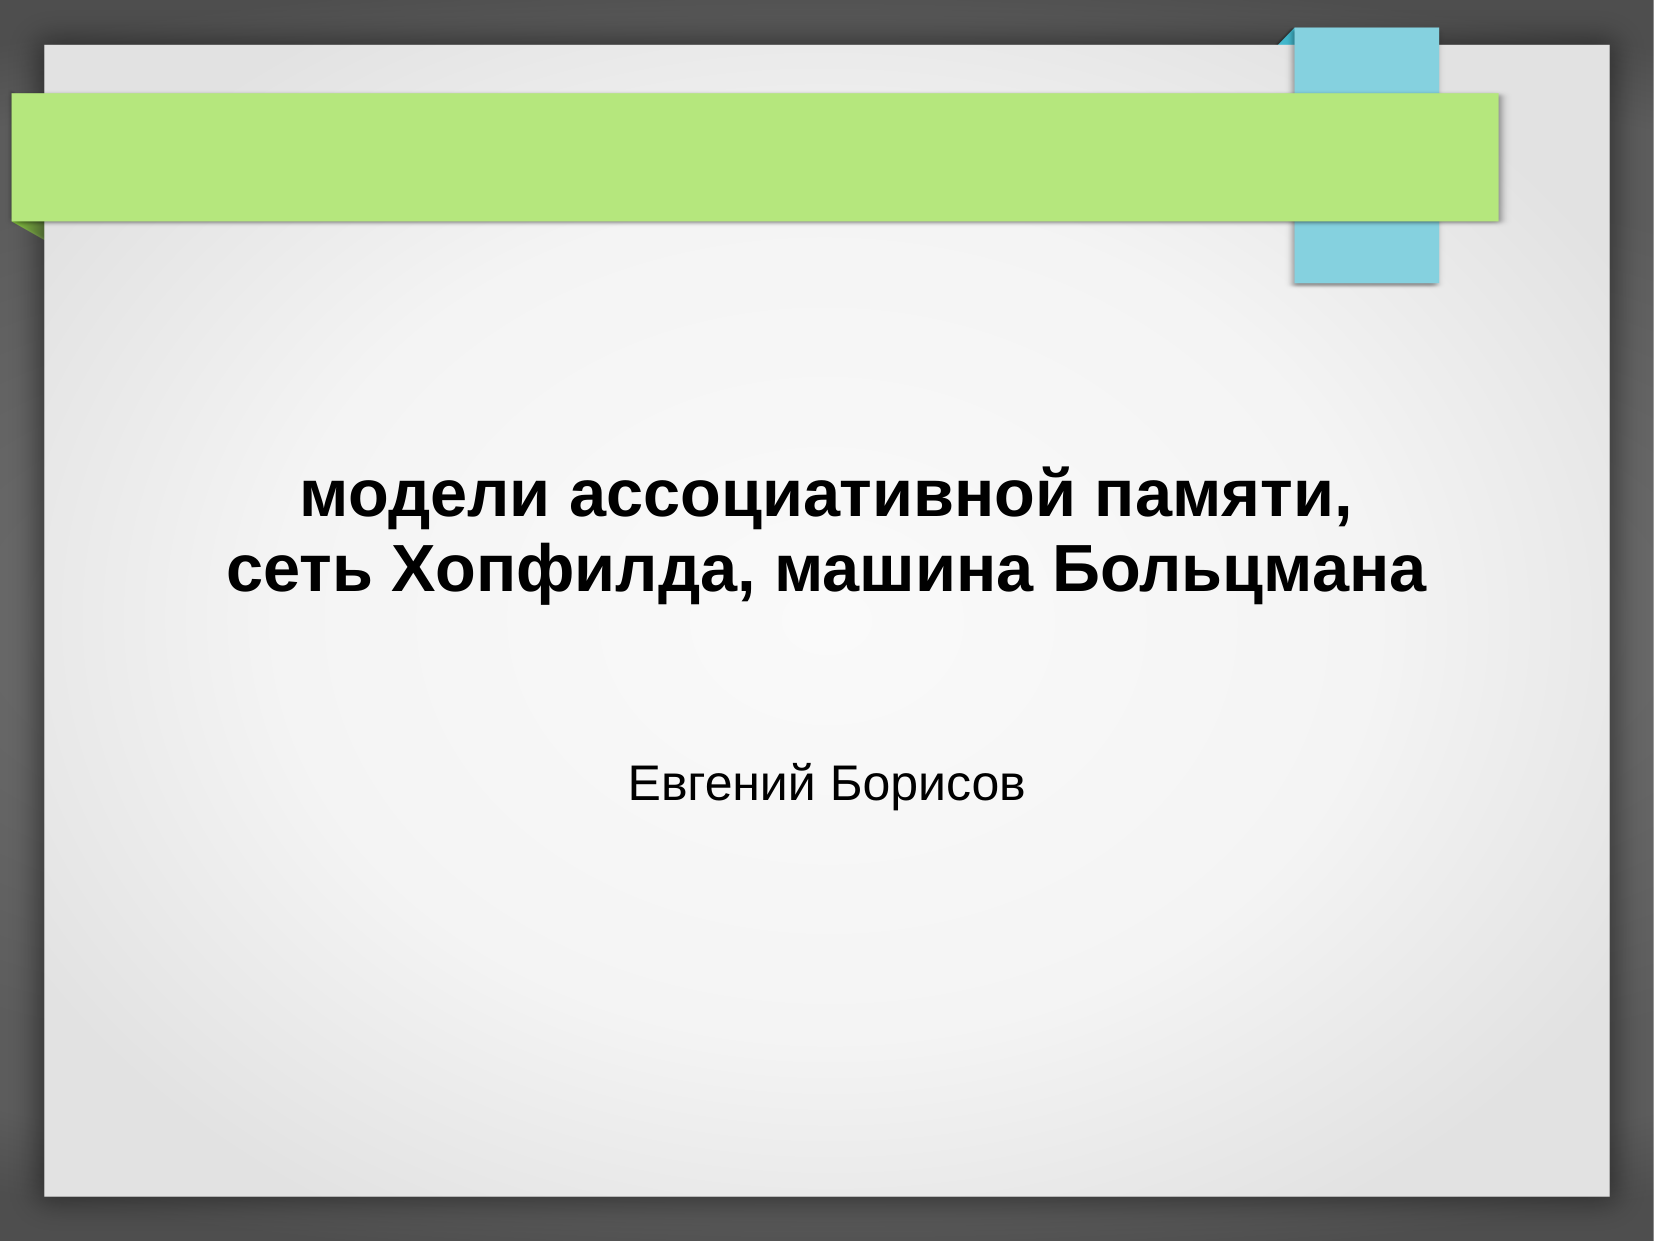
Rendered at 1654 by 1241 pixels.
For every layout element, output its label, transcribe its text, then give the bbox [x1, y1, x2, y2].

subtitle модели ассоциативной памяти, сеть Хопфилда, машина Больцмана Евгений Борисов [82, 290, 1571, 1010]
picture [0, 0, 1654, 1241]
